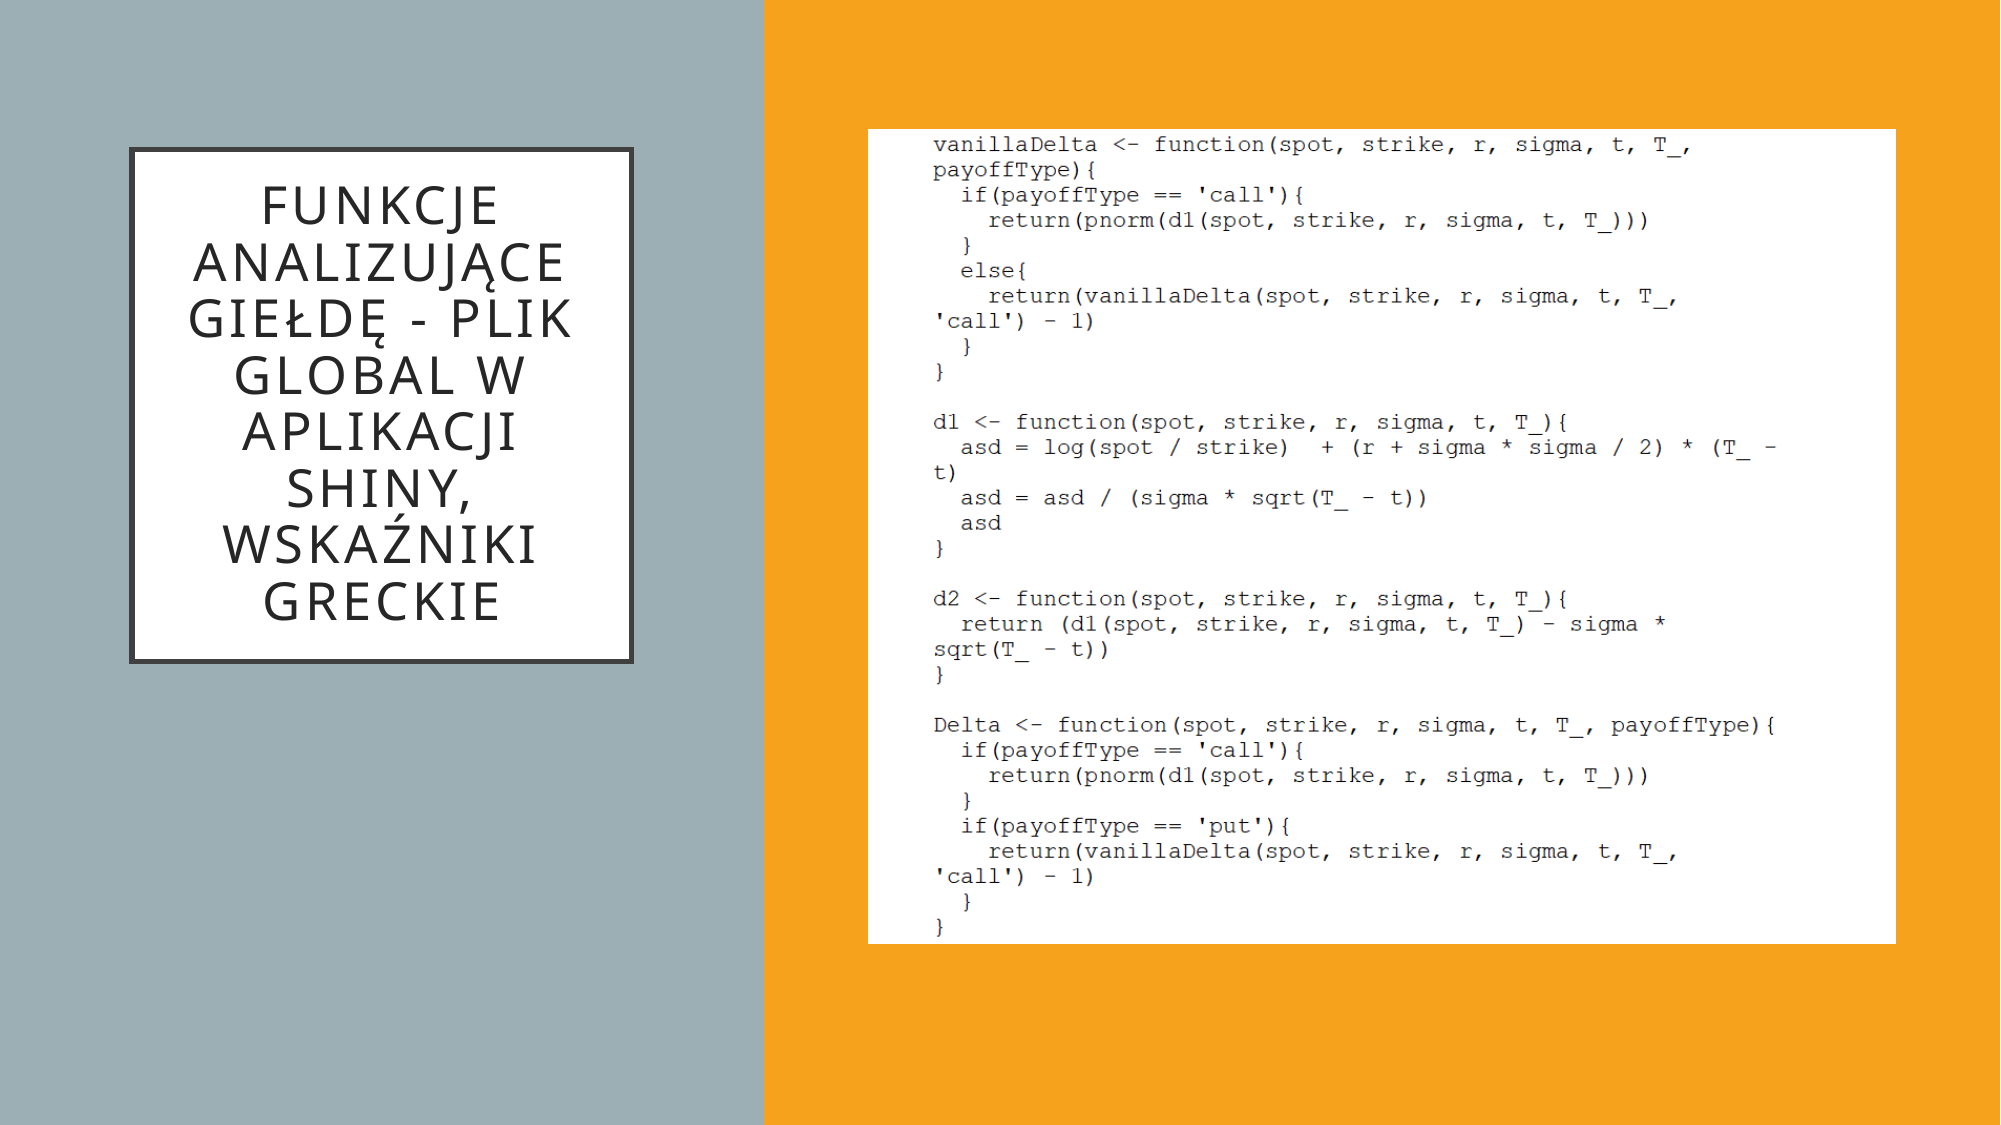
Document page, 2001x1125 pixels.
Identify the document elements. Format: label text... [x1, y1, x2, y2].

picture [868, 129, 1896, 944]
text_box [0, 0, 2000, 1125]
title Funkcje analizujące giełdę - plik global w aplikacji shiny, Wskaźniki Greckie [131, 149, 632, 662]
